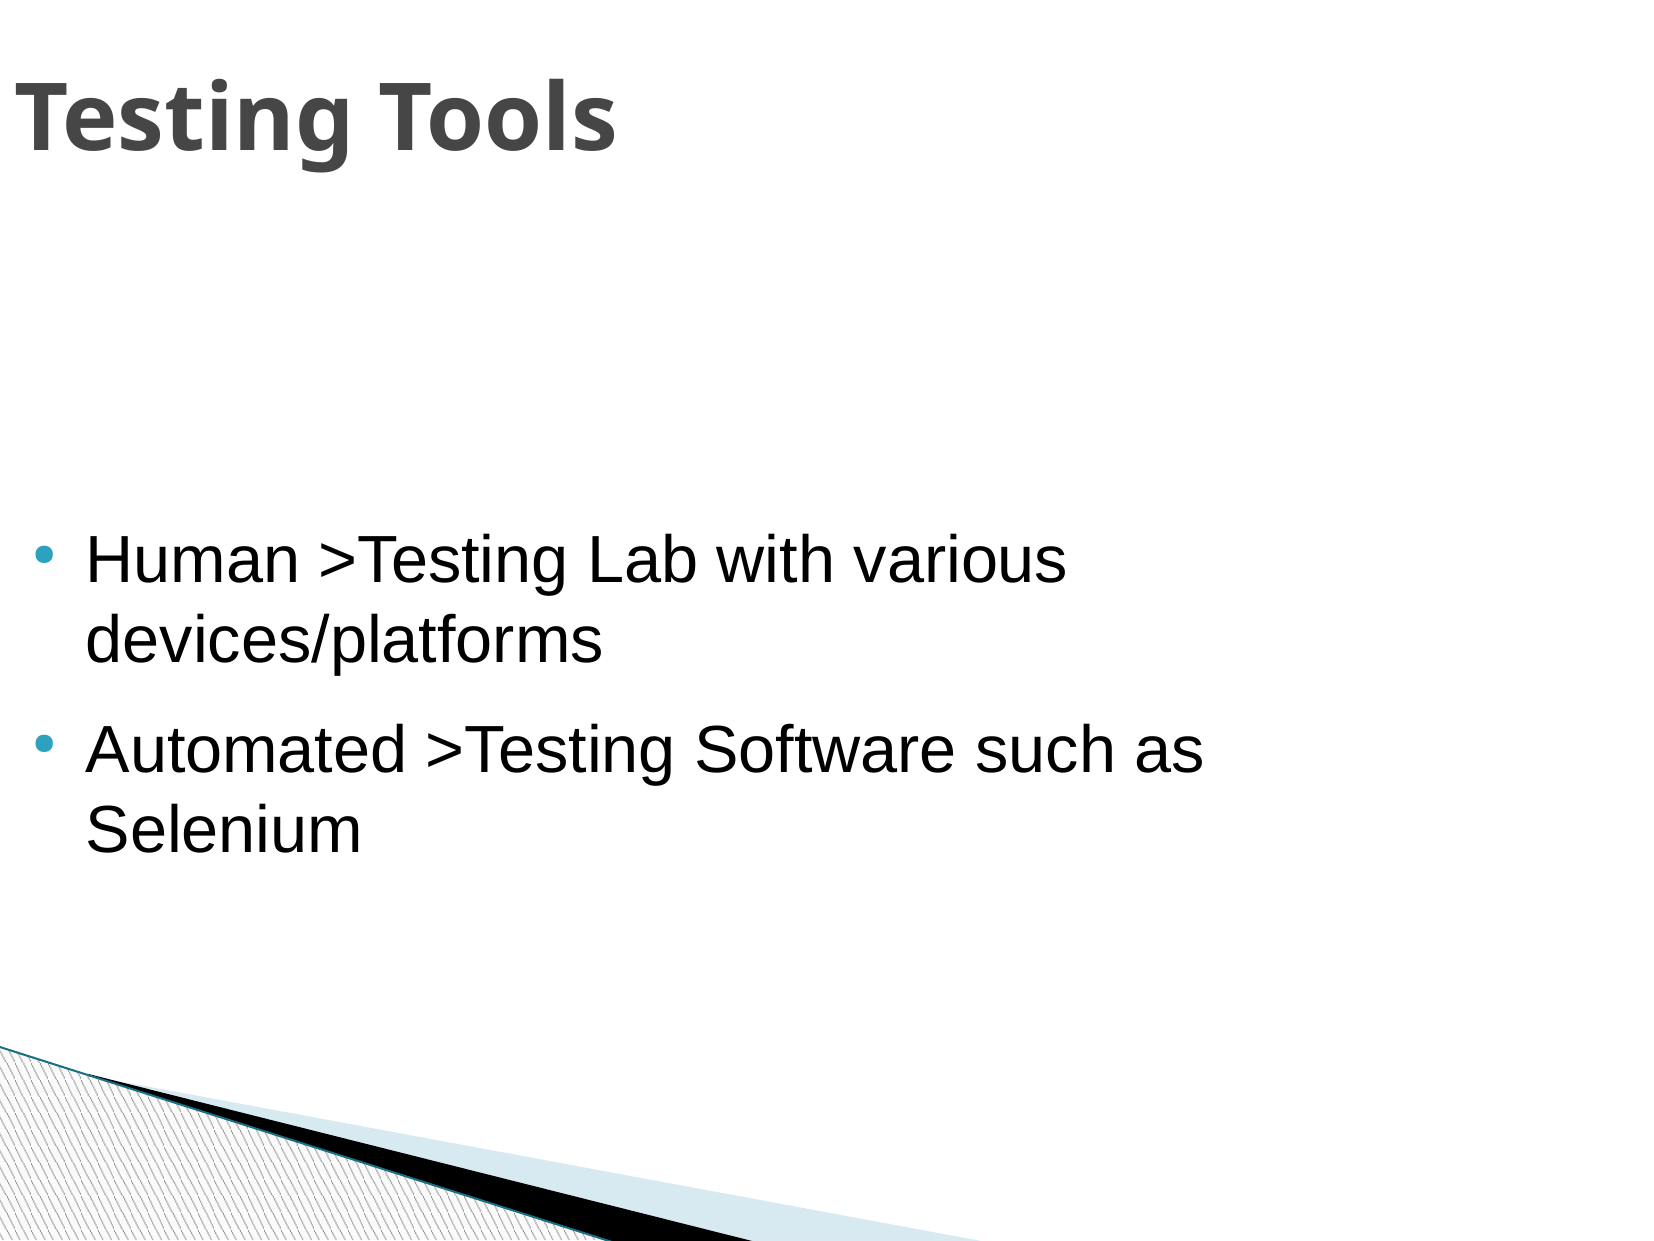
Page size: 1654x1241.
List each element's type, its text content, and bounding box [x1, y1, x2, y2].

list Human >Testing Lab with various devices/platforms Automated >Testing Software such as Selenium [0, 290, 1489, 1109]
picture [0, 1109, 602, 1241]
title Testing Tools [0, 49, 1489, 257]
